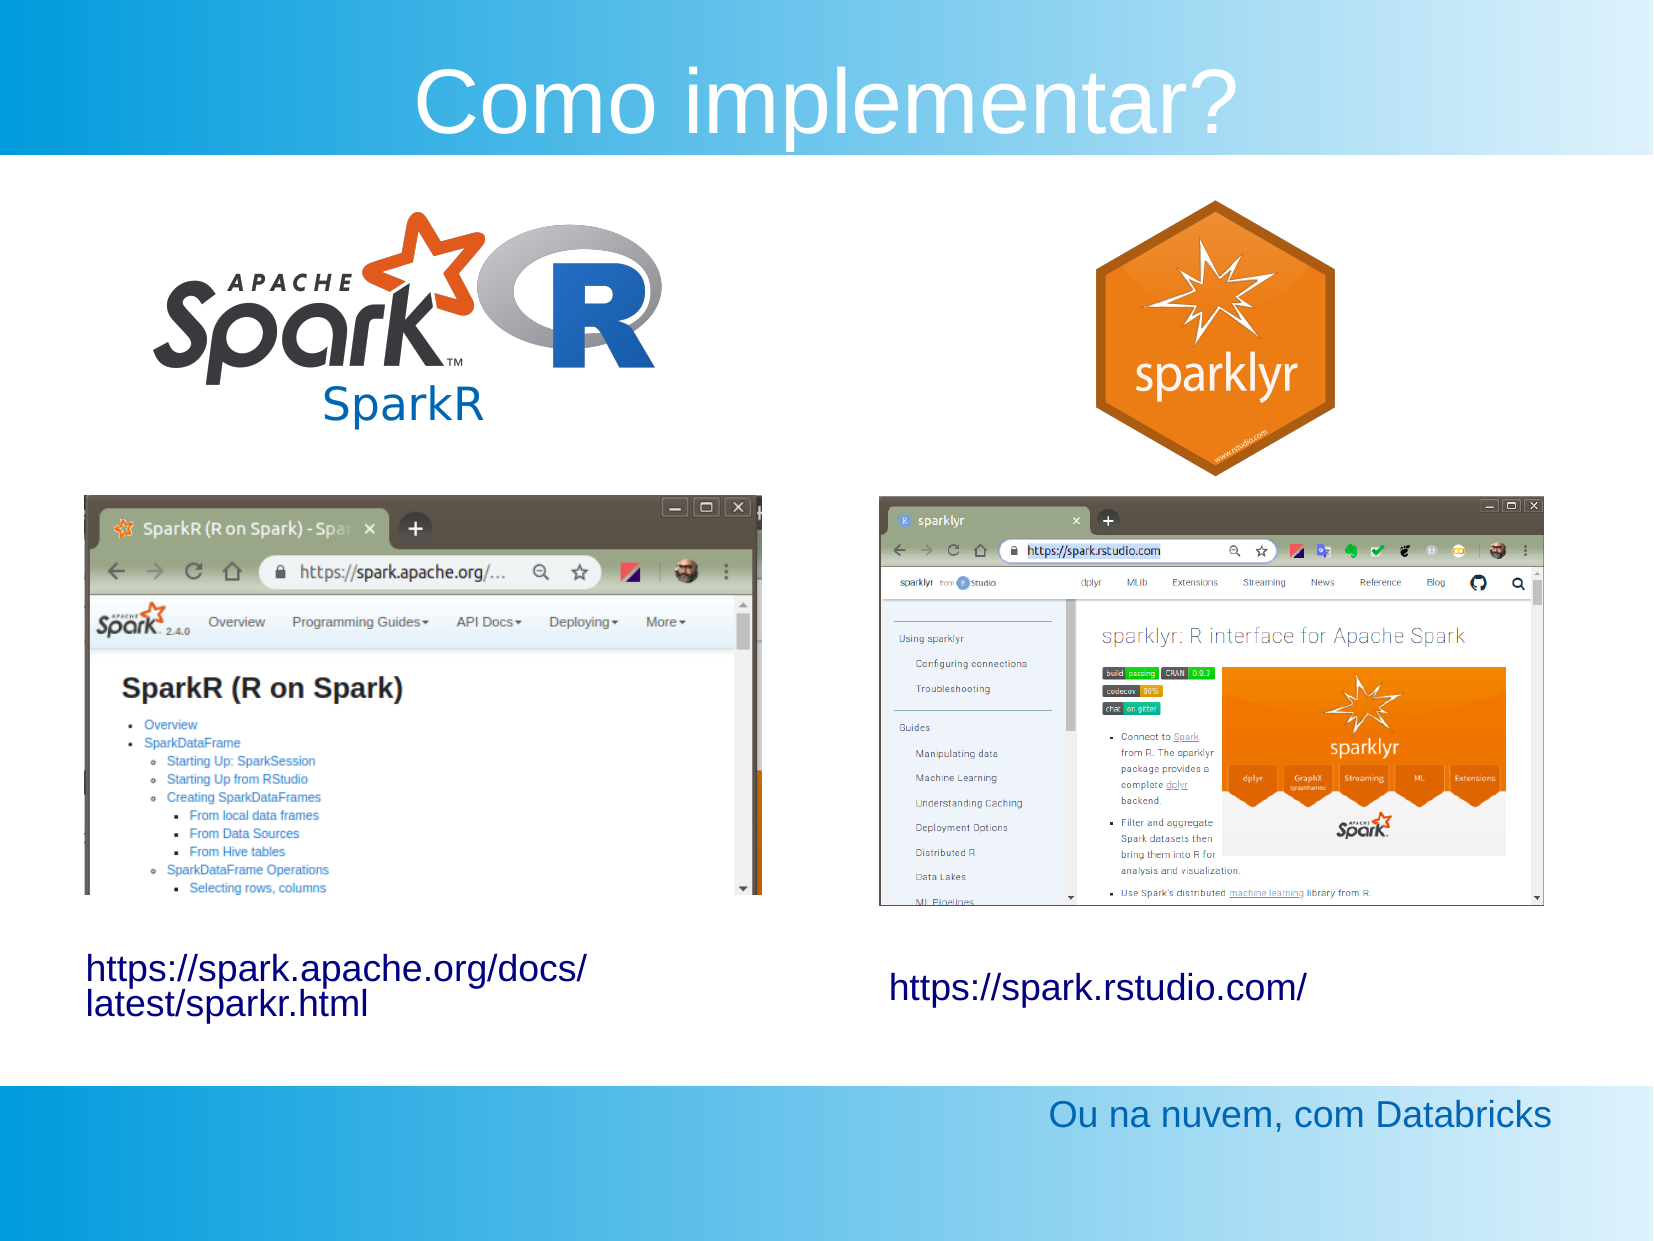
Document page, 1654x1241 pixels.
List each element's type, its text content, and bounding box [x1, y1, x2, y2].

text_box https://spark.rstudio.com/ [874, 958, 1323, 1016]
picture [1096, 200, 1335, 477]
picture [153, 212, 662, 385]
picture [84, 495, 762, 895]
text_box https://spark.apache.org/docs/latest/sparkr.html [70, 940, 603, 1040]
text_box Ou na nuvem, com Databricks [1033, 1086, 1568, 1144]
picture [879, 496, 1544, 906]
title Como implementar? [82, 49, 1571, 155]
text_box SparkR [307, 370, 544, 449]
